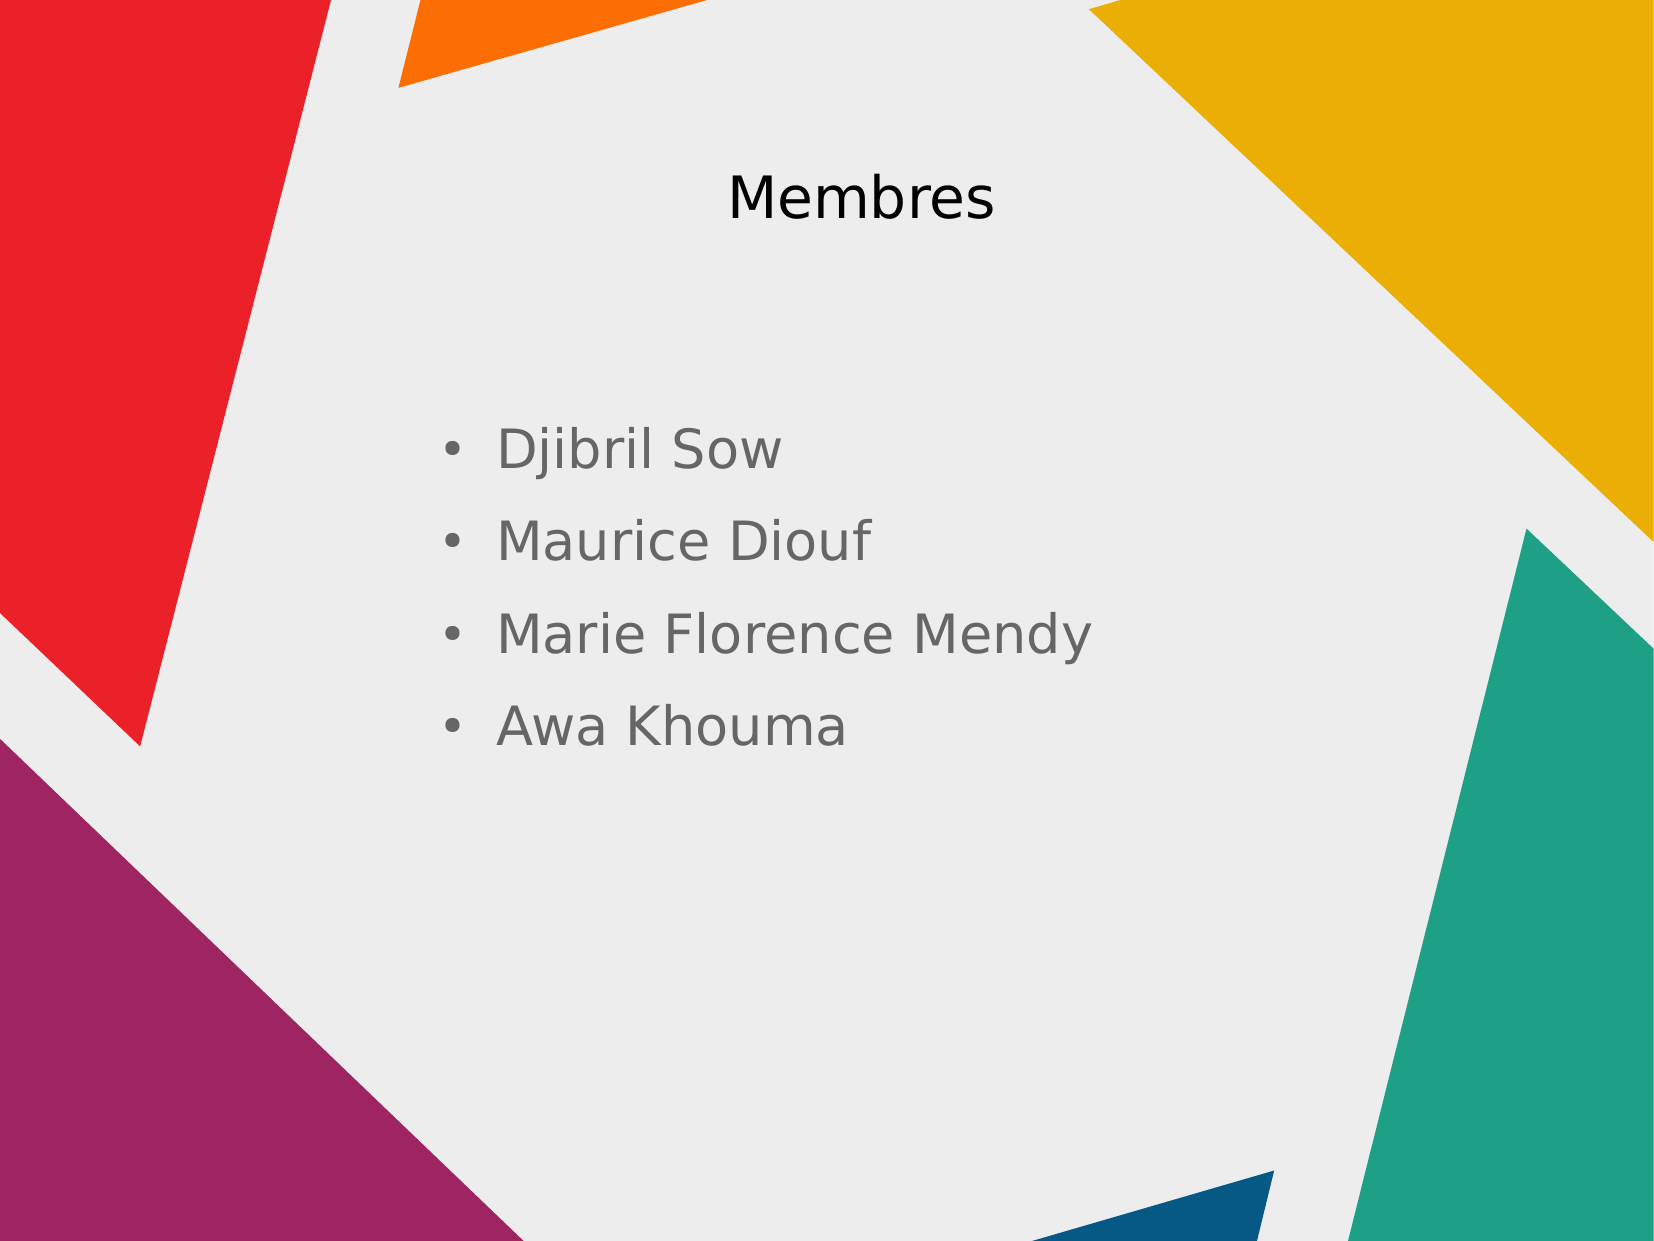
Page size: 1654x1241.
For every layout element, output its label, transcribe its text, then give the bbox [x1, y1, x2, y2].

list Djibril Sow Maurice Diouf Marie Florence Mendy Awa Khouma [425, 418, 1370, 934]
title Membres [530, 94, 1193, 302]
